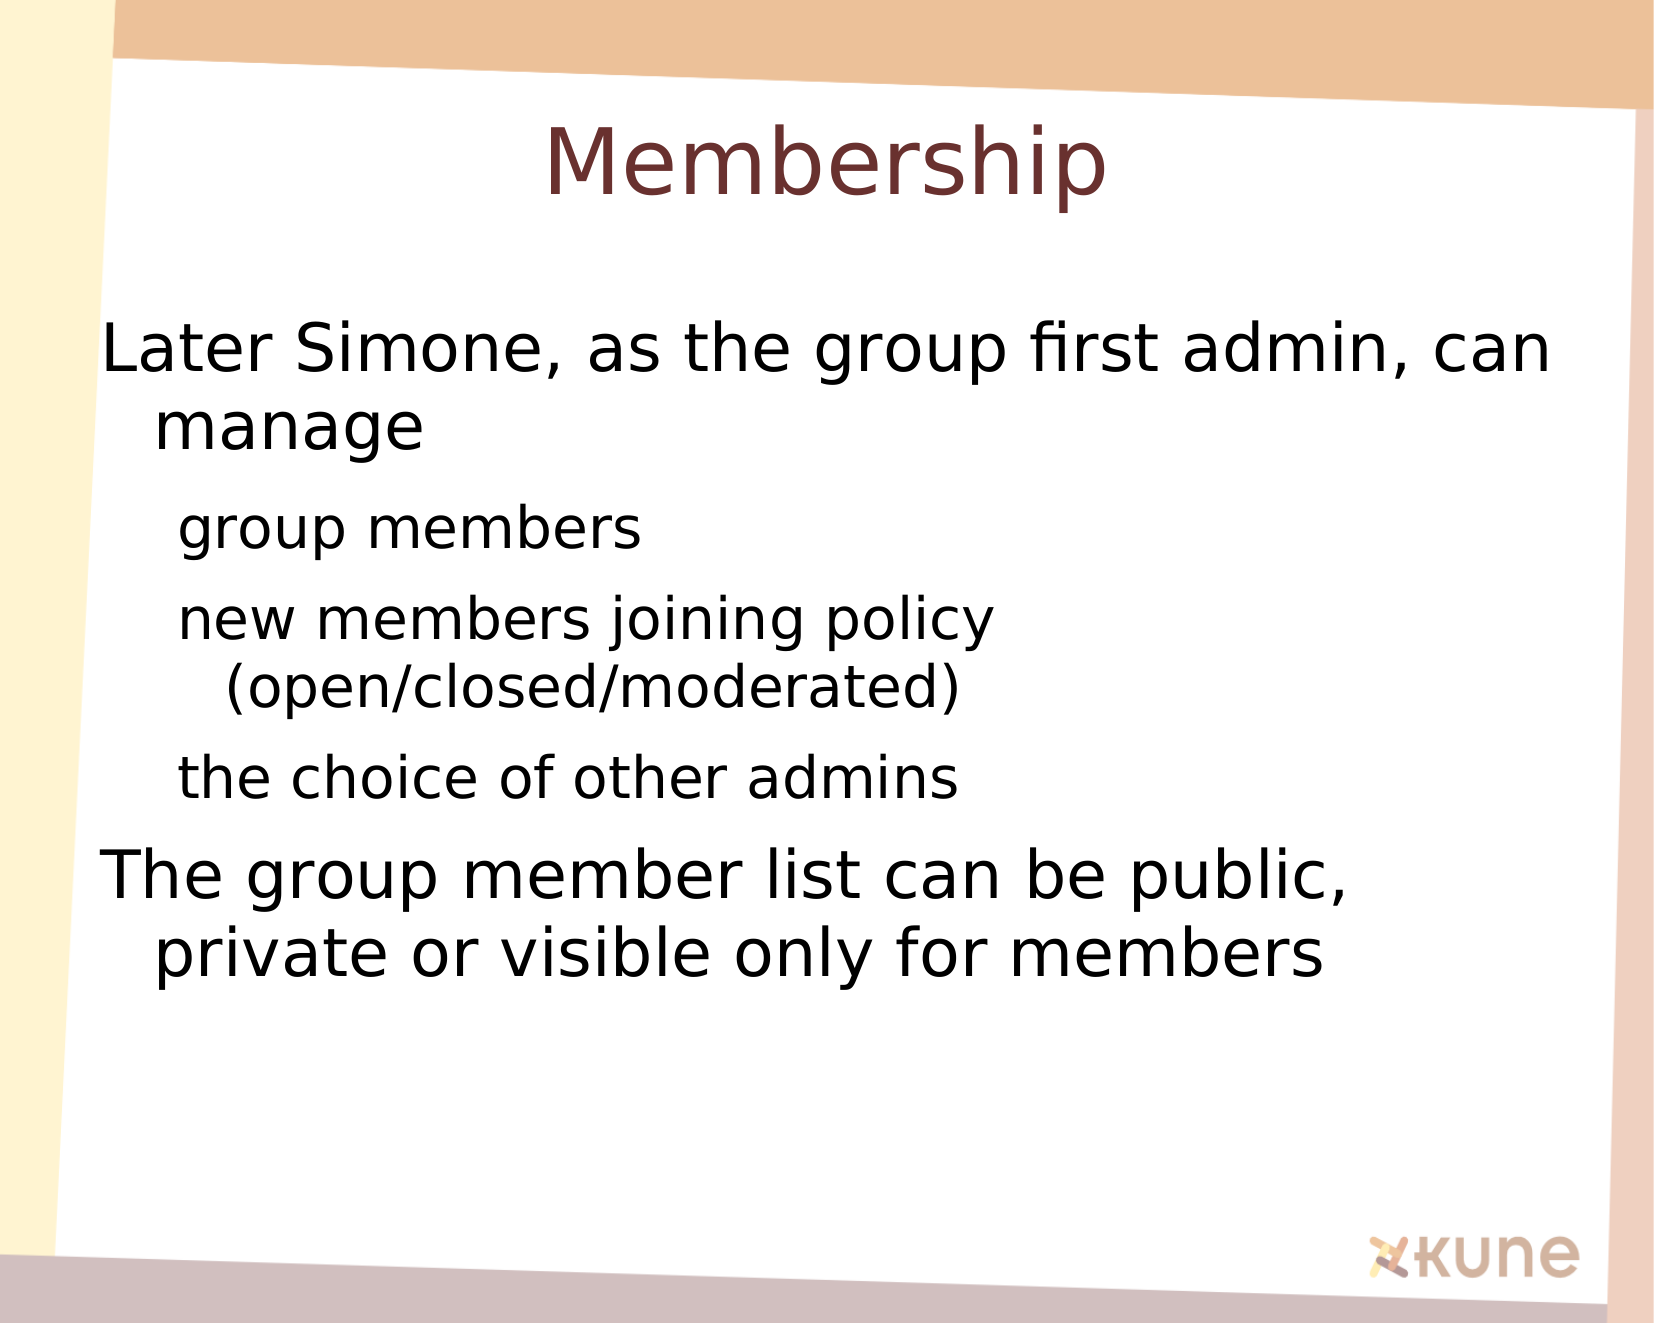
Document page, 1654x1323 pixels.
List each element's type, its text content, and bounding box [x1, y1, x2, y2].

title Membership [82, 60, 1571, 266]
list Later Simone, as the group first admin, can manage group members new members joining policy (open/closed/moderated) the choice of other admins The group member list can be public, private or visible only for members [82, 309, 1571, 1167]
picture [0, 0, 1654, 1323]
